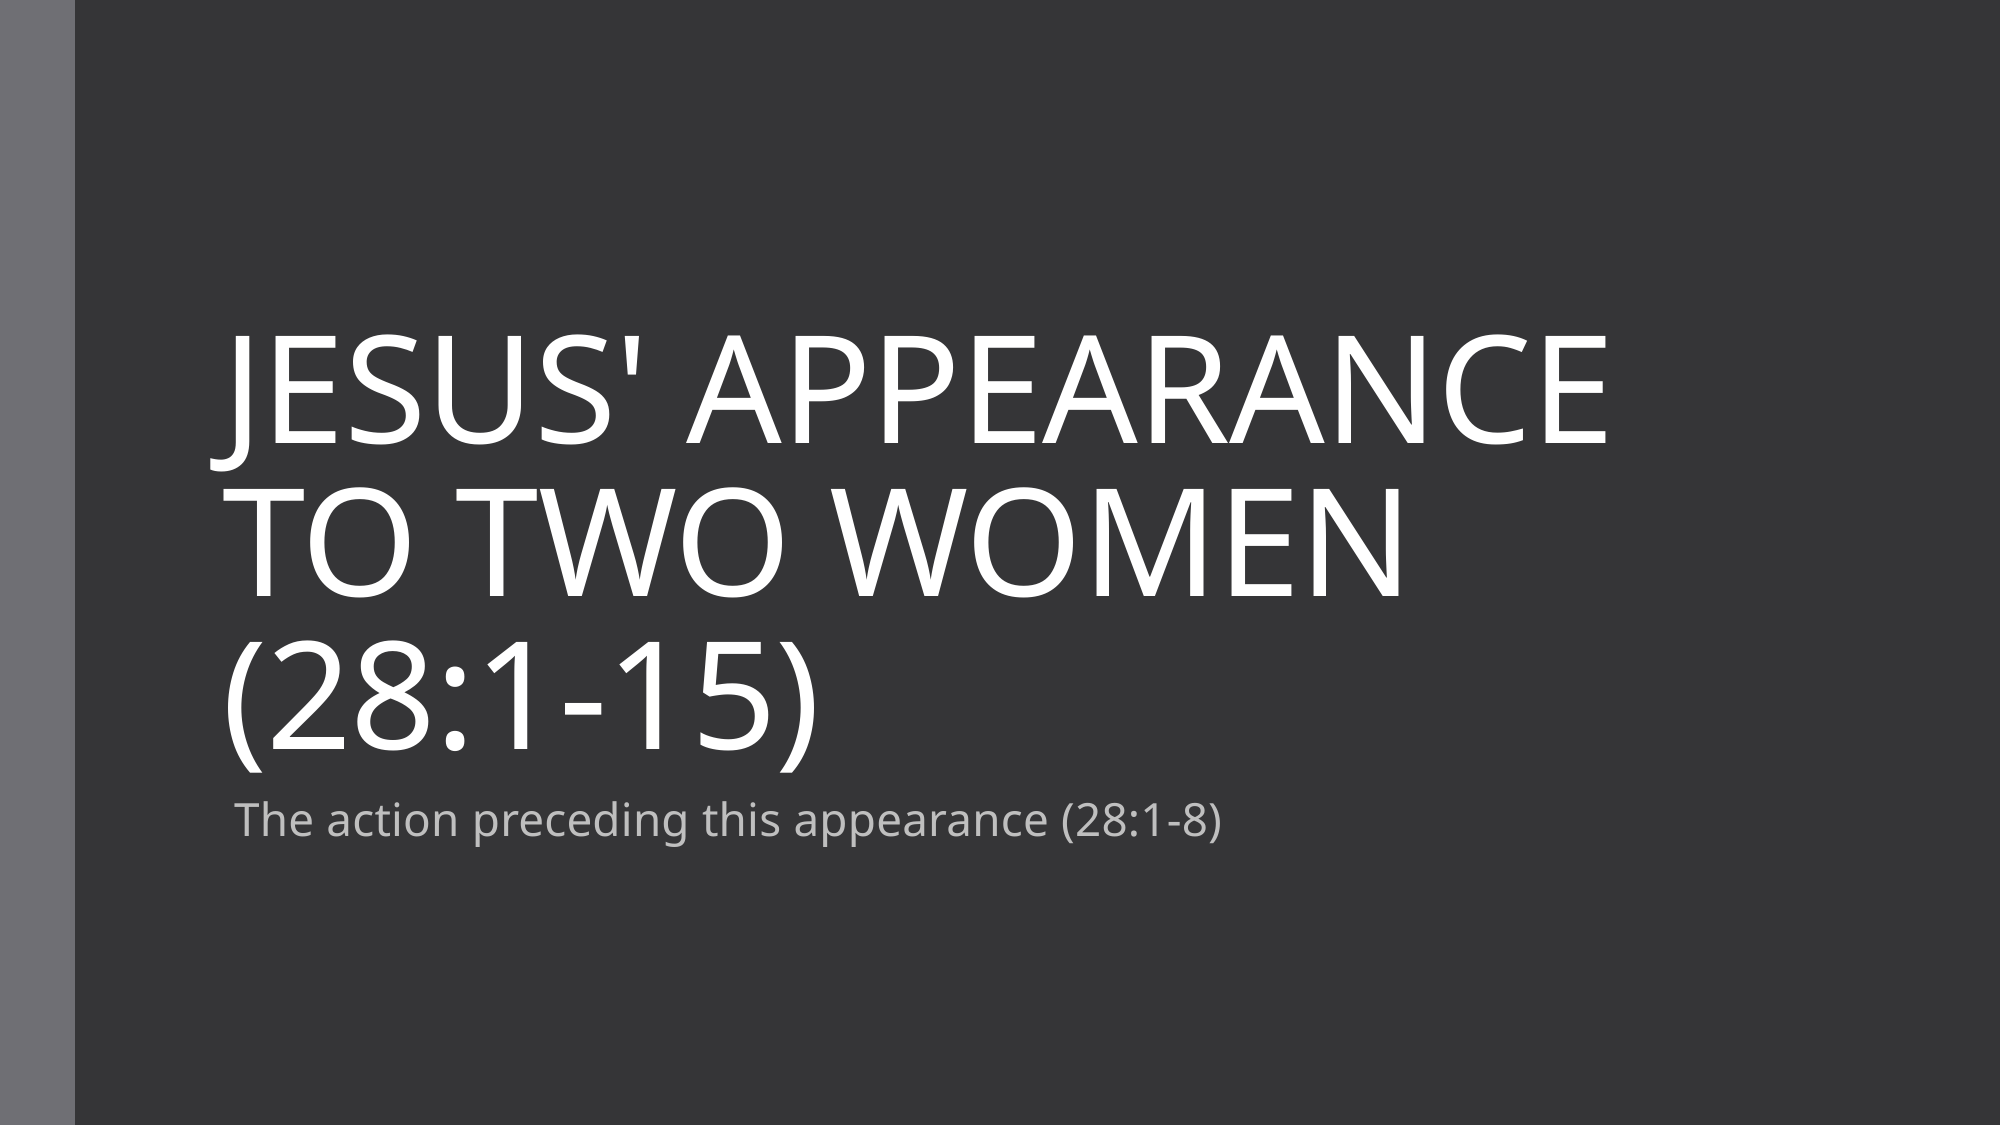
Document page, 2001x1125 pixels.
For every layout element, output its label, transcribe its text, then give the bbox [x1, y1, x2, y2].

subtitle The action preceding this appearance (28:1-8) [206, 787, 1752, 1066]
title JESUS' APPEARANCE TO TWO WOMEN (28:1-15) [206, 124, 1752, 787]
